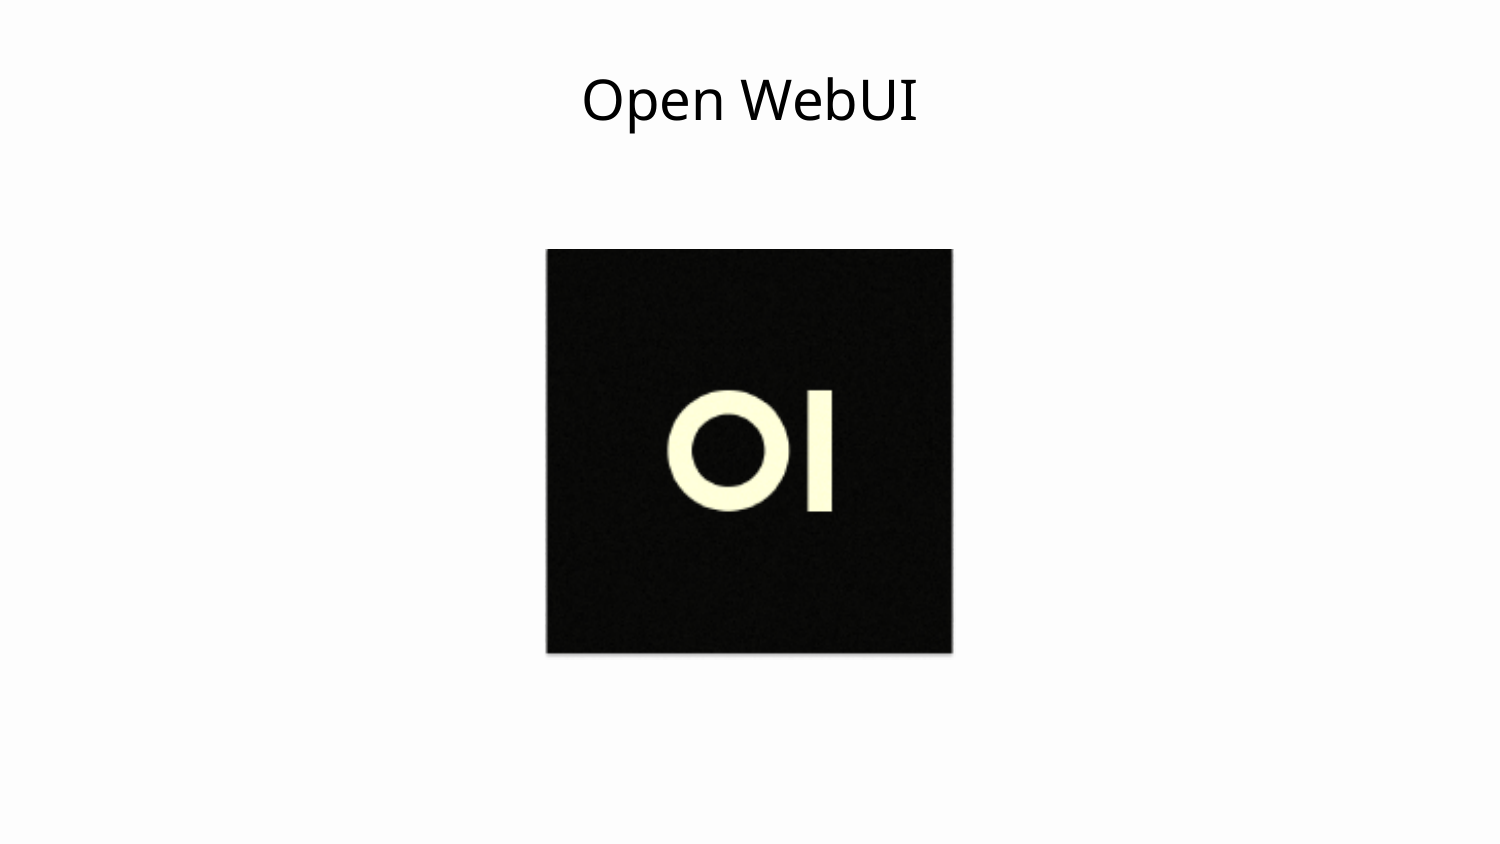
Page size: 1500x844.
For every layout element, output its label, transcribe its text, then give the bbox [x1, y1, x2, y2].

title Open WebUI [82, 78, 1418, 118]
picture [544, 249, 956, 660]
